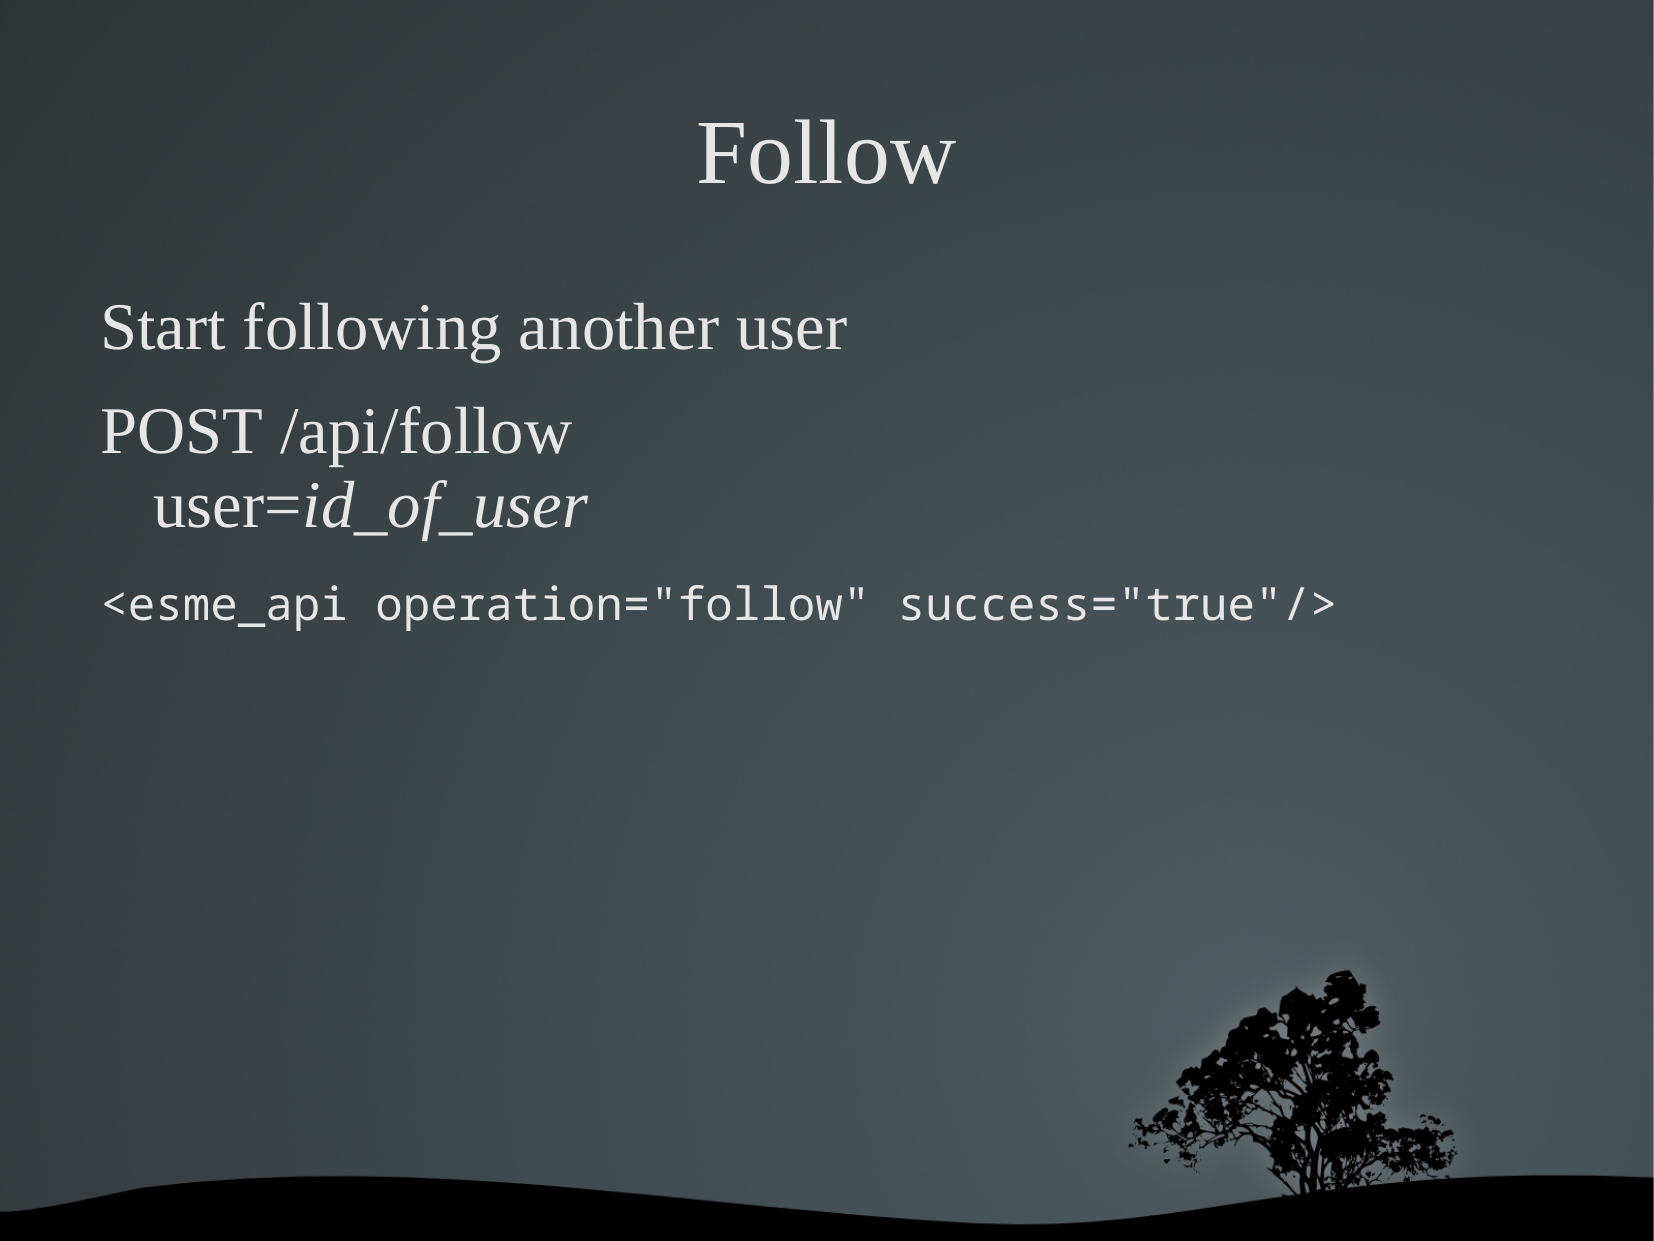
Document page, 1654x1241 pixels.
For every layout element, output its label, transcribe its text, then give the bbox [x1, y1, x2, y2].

picture [0, 0, 1654, 1241]
list Start following another user POST /api/follow user=id_of_user <esme_api operation="follow" success="true"/> [82, 290, 1571, 1094]
title Follow [82, 56, 1571, 250]
